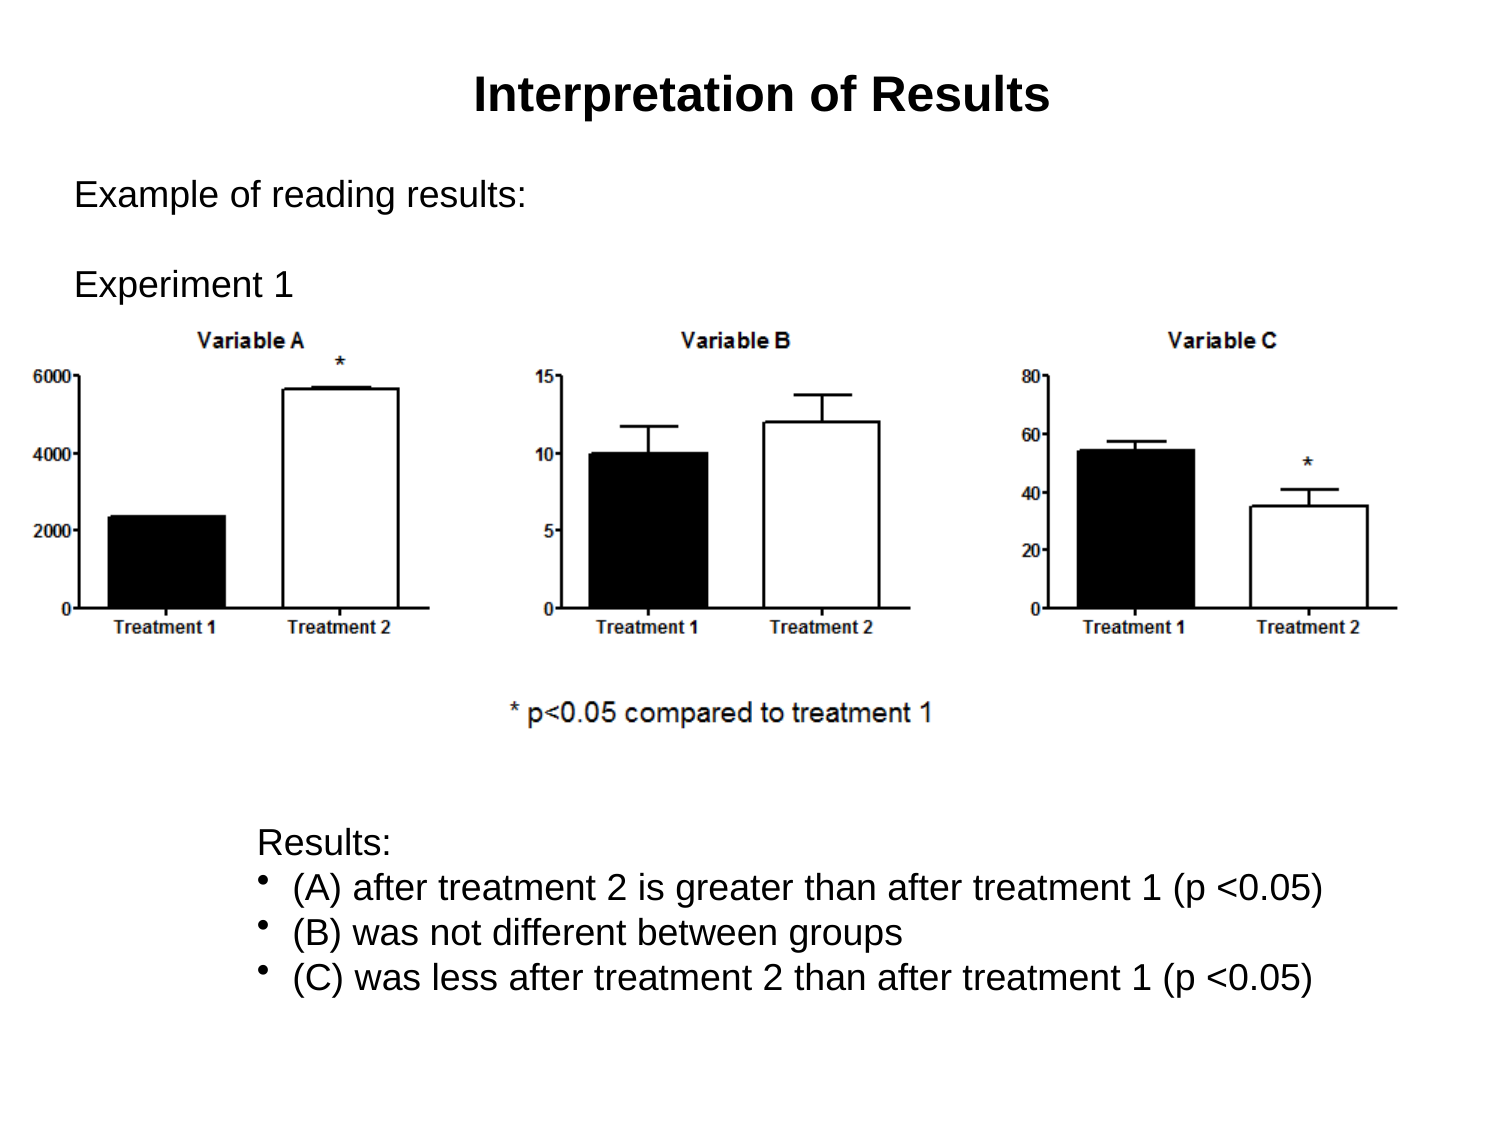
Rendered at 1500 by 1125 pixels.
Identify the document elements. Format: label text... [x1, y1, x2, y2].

text_box Interpretation of Results [458, 54, 1067, 130]
text_box Example of reading results: Experiment 1 [58, 162, 809, 313]
text_box Results: (A) after treatment 2 is greater than after treatment 1 (p <0.05) (B) was not different between groups (C) was less after treatment 2 than after treatment 1 (p <0.05) [242, 810, 1376, 1005]
picture [0, 290, 1471, 766]
